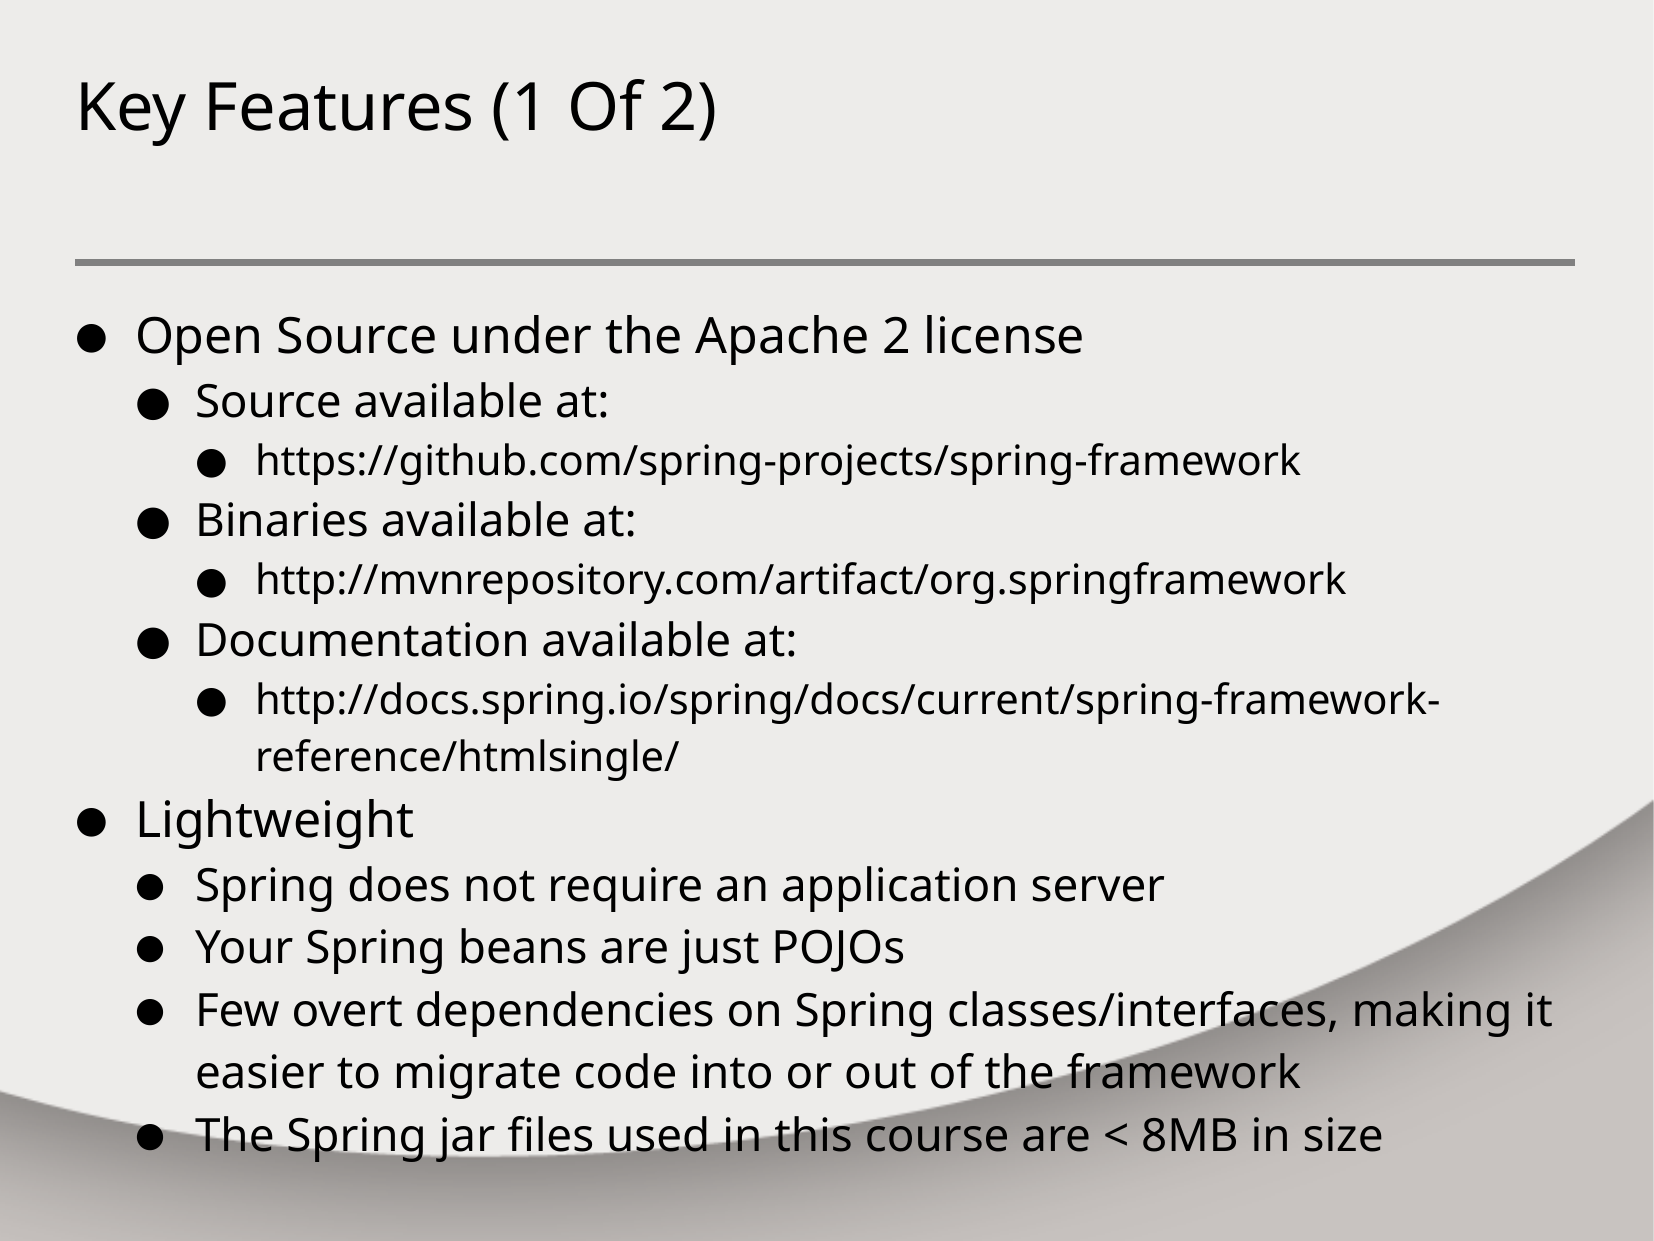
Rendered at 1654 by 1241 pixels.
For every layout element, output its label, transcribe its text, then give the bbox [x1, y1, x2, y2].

picture [0, 0, 1654, 1241]
title Key Features (1 Of 2) [75, 75, 1576, 226]
list Open Source under the Apache 2 license Source available at: https://github.com/spring-projects/spring-framework Binaries available at: http://mvnrepository.com/artifact/org.springframework Documentation available at: http://docs.spring.io/spring/docs/current/spring-framework-reference/htmlsingle/ Lightweight Spring does not require an application server Your Spring beans are just POJOs Few overt dependencies on Spring classes/interfaces, making it easier to migrate code into or out of the framework The Spring jar files used in this course are < 8MB in size [75, 300, 1576, 1163]
